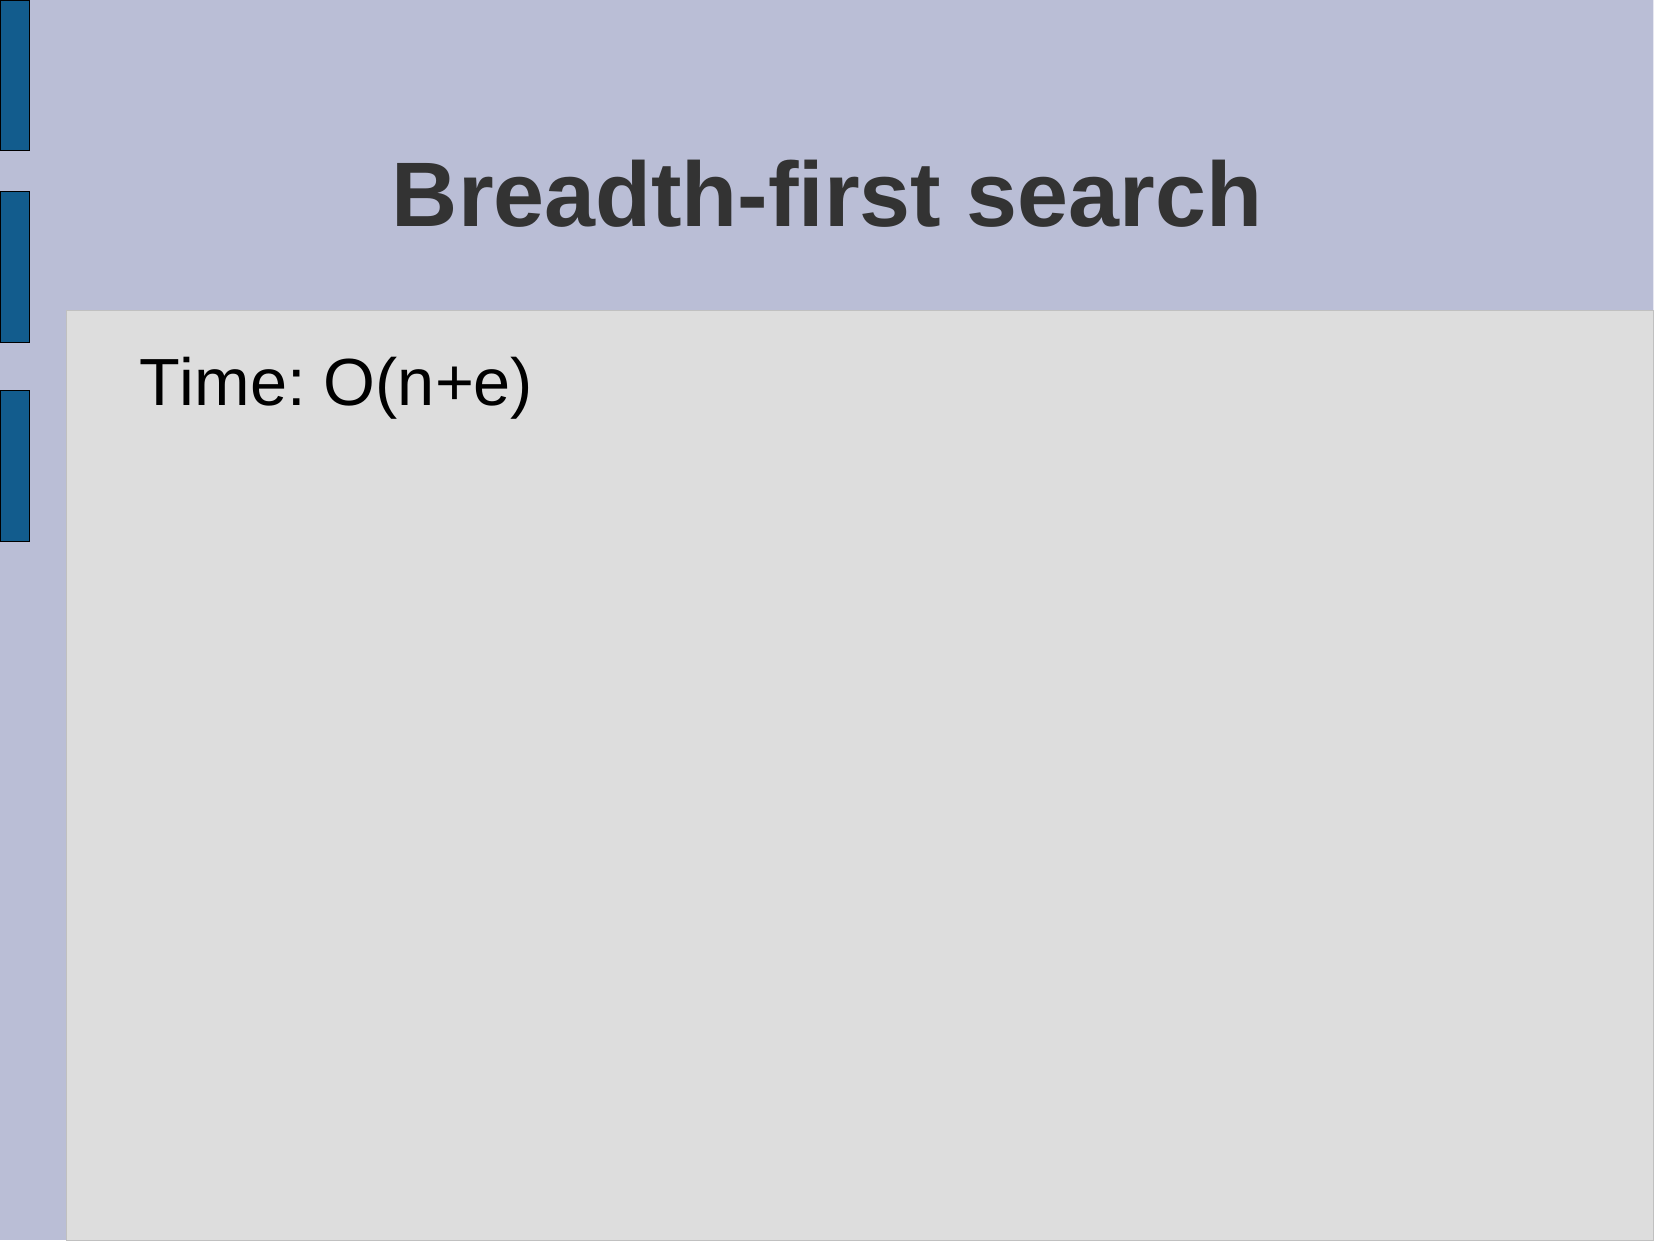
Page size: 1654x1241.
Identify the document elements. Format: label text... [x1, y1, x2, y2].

list Time: O(n+e) [121, 344, 1534, 1127]
title Breadth-first search [121, 91, 1534, 299]
